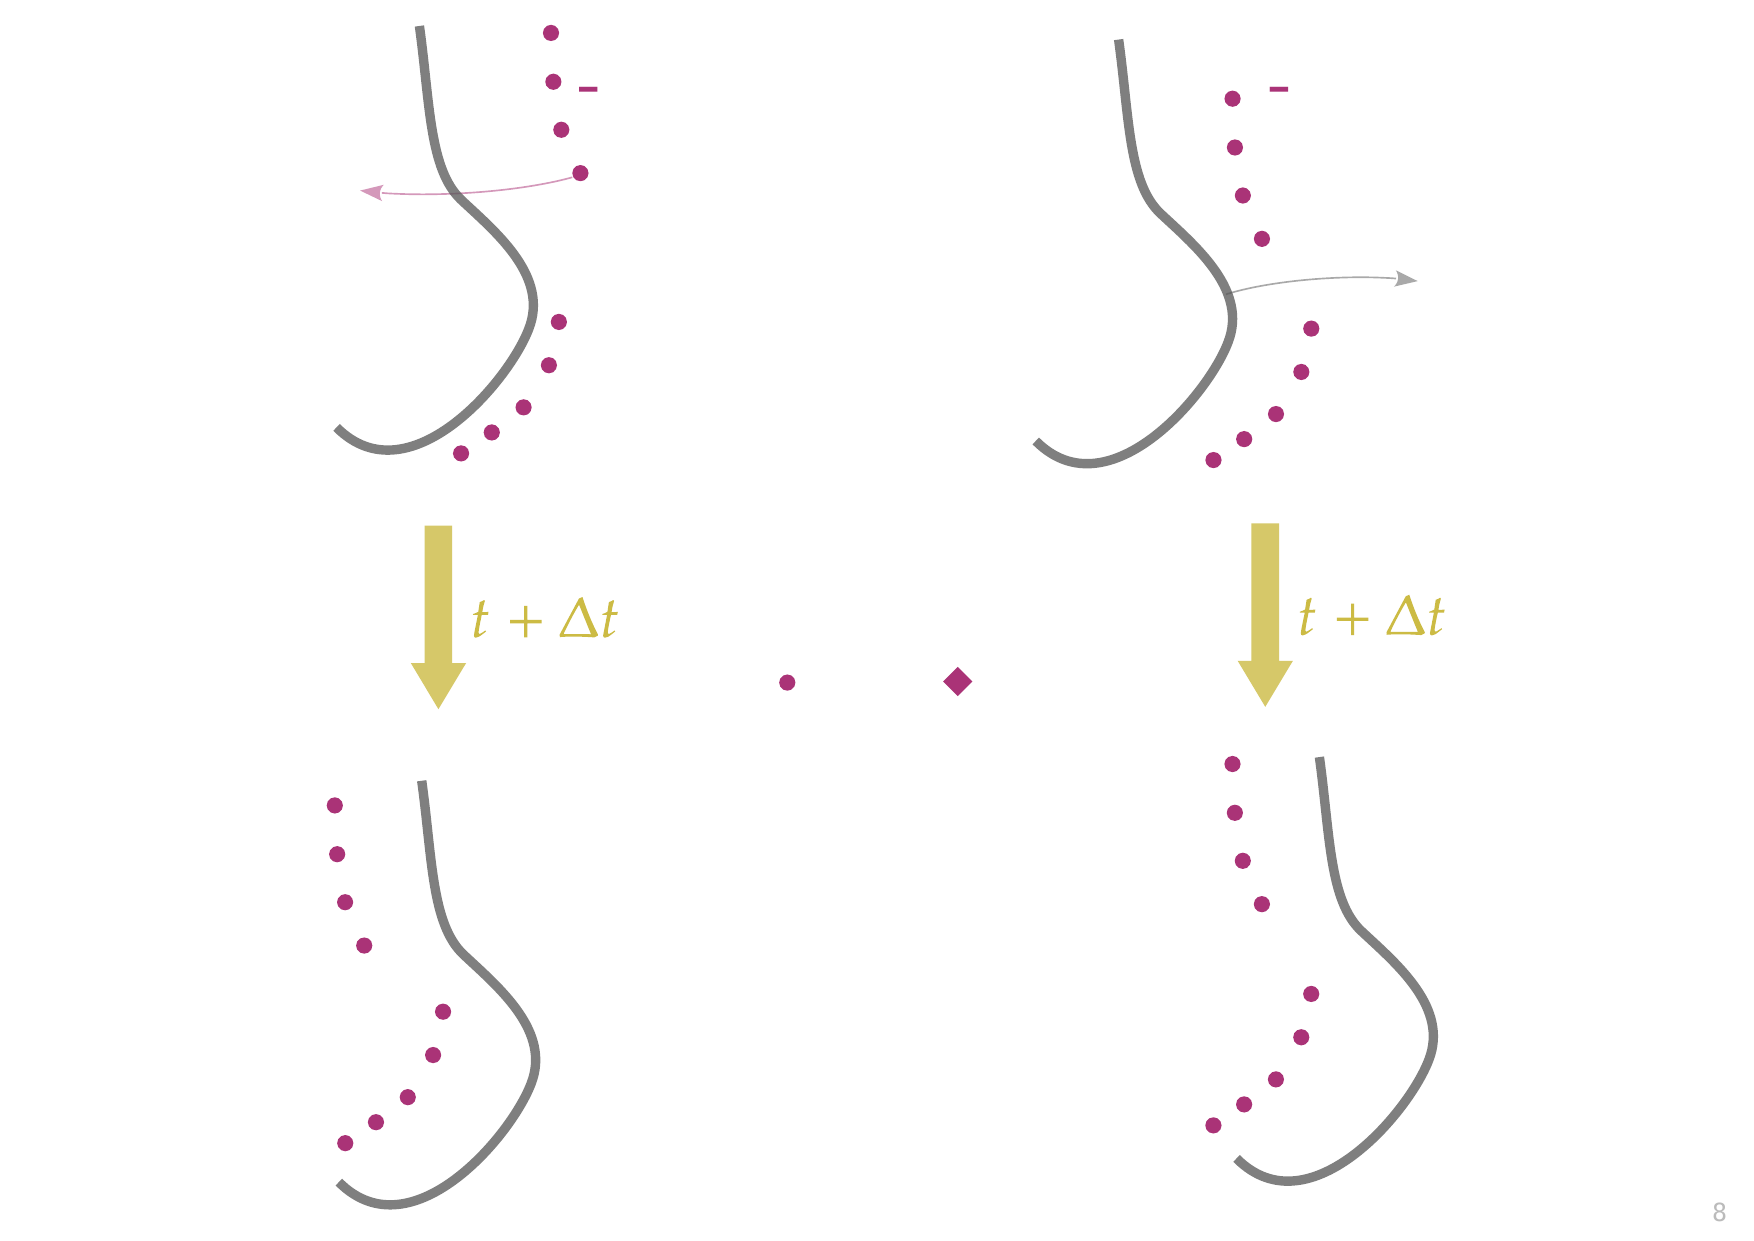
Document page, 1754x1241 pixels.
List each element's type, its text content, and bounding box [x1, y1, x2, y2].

text_box [1299, 597, 1316, 636]
text_box [410, 525, 467, 710]
text_box [779, 674, 796, 691]
text_box [1226, 139, 1244, 156]
text_box [434, 1003, 452, 1020]
text_box [425, 1046, 442, 1064]
text_box [602, 600, 618, 638]
text_box [356, 937, 373, 954]
text_box [1226, 804, 1243, 821]
text_box [1303, 985, 1320, 1003]
text_box [1237, 523, 1293, 707]
text_box [1234, 187, 1251, 204]
text_box [337, 894, 354, 911]
text_box [452, 445, 470, 462]
text_box [515, 399, 532, 416]
text_box [1234, 852, 1251, 869]
text_box [1236, 1096, 1253, 1113]
text_box [1205, 1117, 1222, 1134]
text_box [1253, 230, 1271, 247]
text_box [1336, 603, 1369, 636]
text_box [542, 24, 560, 42]
text_box [1253, 896, 1271, 913]
text_box [540, 357, 558, 374]
text_box [545, 73, 562, 90]
text_box [1293, 363, 1310, 381]
text_box [510, 605, 542, 638]
text_box [550, 313, 567, 331]
text_box [326, 797, 343, 814]
text_box [572, 165, 589, 182]
text_box [329, 846, 346, 863]
text_box [943, 666, 973, 697]
text_box [1267, 1071, 1285, 1088]
text_box [367, 1114, 385, 1131]
text_box [483, 424, 500, 441]
text_box [1205, 451, 1222, 469]
text_box [1429, 597, 1445, 636]
text_box [1267, 405, 1285, 423]
text_box [1293, 1029, 1310, 1046]
text_box [1386, 594, 1425, 636]
text_box [337, 1135, 354, 1152]
text_box [1236, 430, 1253, 448]
text_box – [562, 47, 615, 107]
text_box [1224, 755, 1241, 773]
text_box [472, 600, 489, 638]
text_box [559, 597, 598, 638]
text_box [1224, 90, 1241, 107]
text_box – [1253, 47, 1306, 107]
text_box [1303, 320, 1320, 337]
text_box [553, 121, 570, 138]
text_box [399, 1089, 416, 1106]
